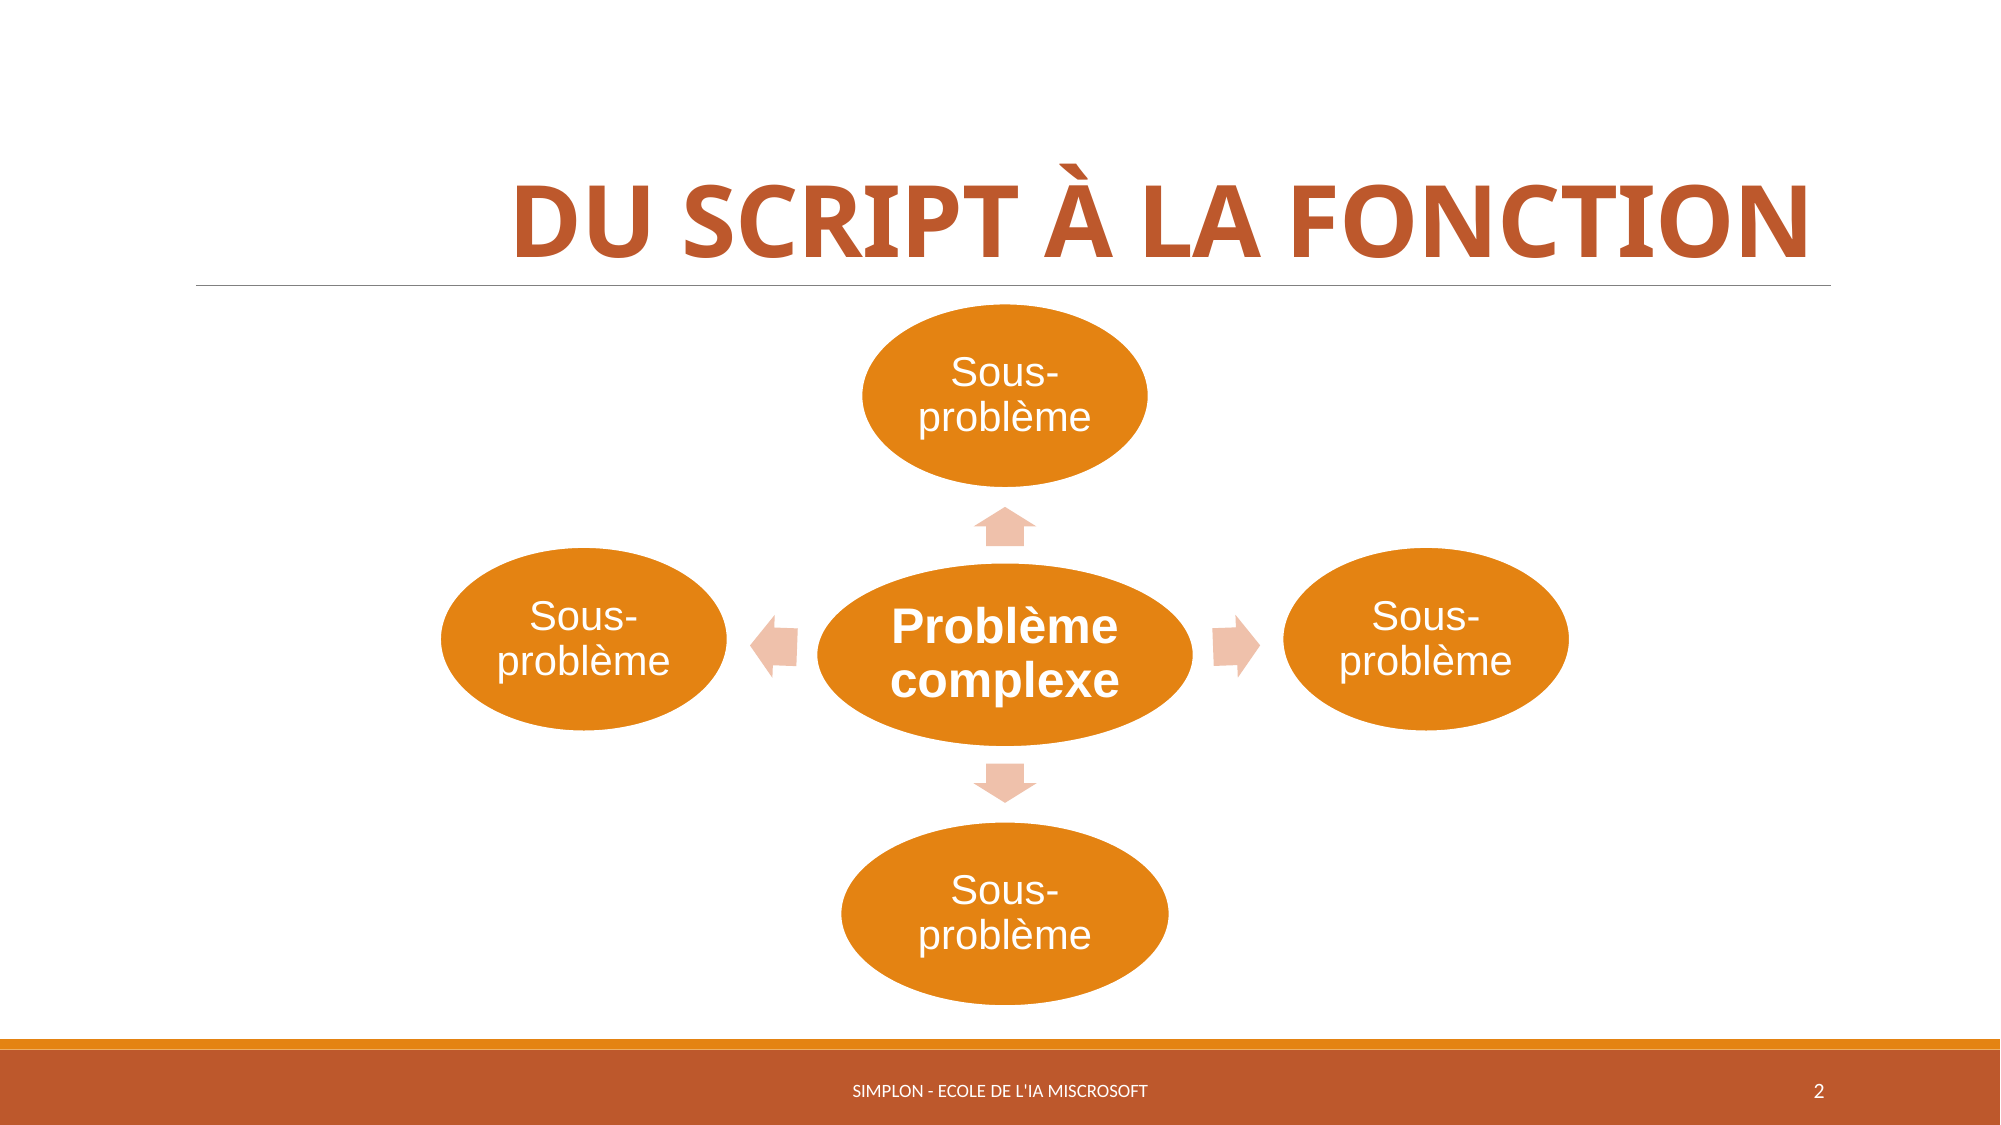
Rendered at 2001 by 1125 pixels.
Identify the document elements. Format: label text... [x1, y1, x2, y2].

text_box Sous-problème [861, 303, 1150, 489]
text_box [1212, 614, 1261, 678]
text_box Sous-problème [840, 821, 1170, 1007]
text_box [973, 763, 1037, 803]
text_box Sous-problème [439, 546, 729, 732]
text_box [973, 506, 1037, 547]
text_box <numéro> [1624, 1059, 1840, 1120]
text_box DU SCRIPT À LA FONCTION [180, 47, 1830, 285]
text_box Problème complexe [816, 562, 1195, 748]
text_box [750, 614, 798, 678]
text_box Sous-problème [1282, 546, 1571, 732]
text_box Simplon - Ecole de l'IA Miscrosoft [604, 1059, 1396, 1120]
